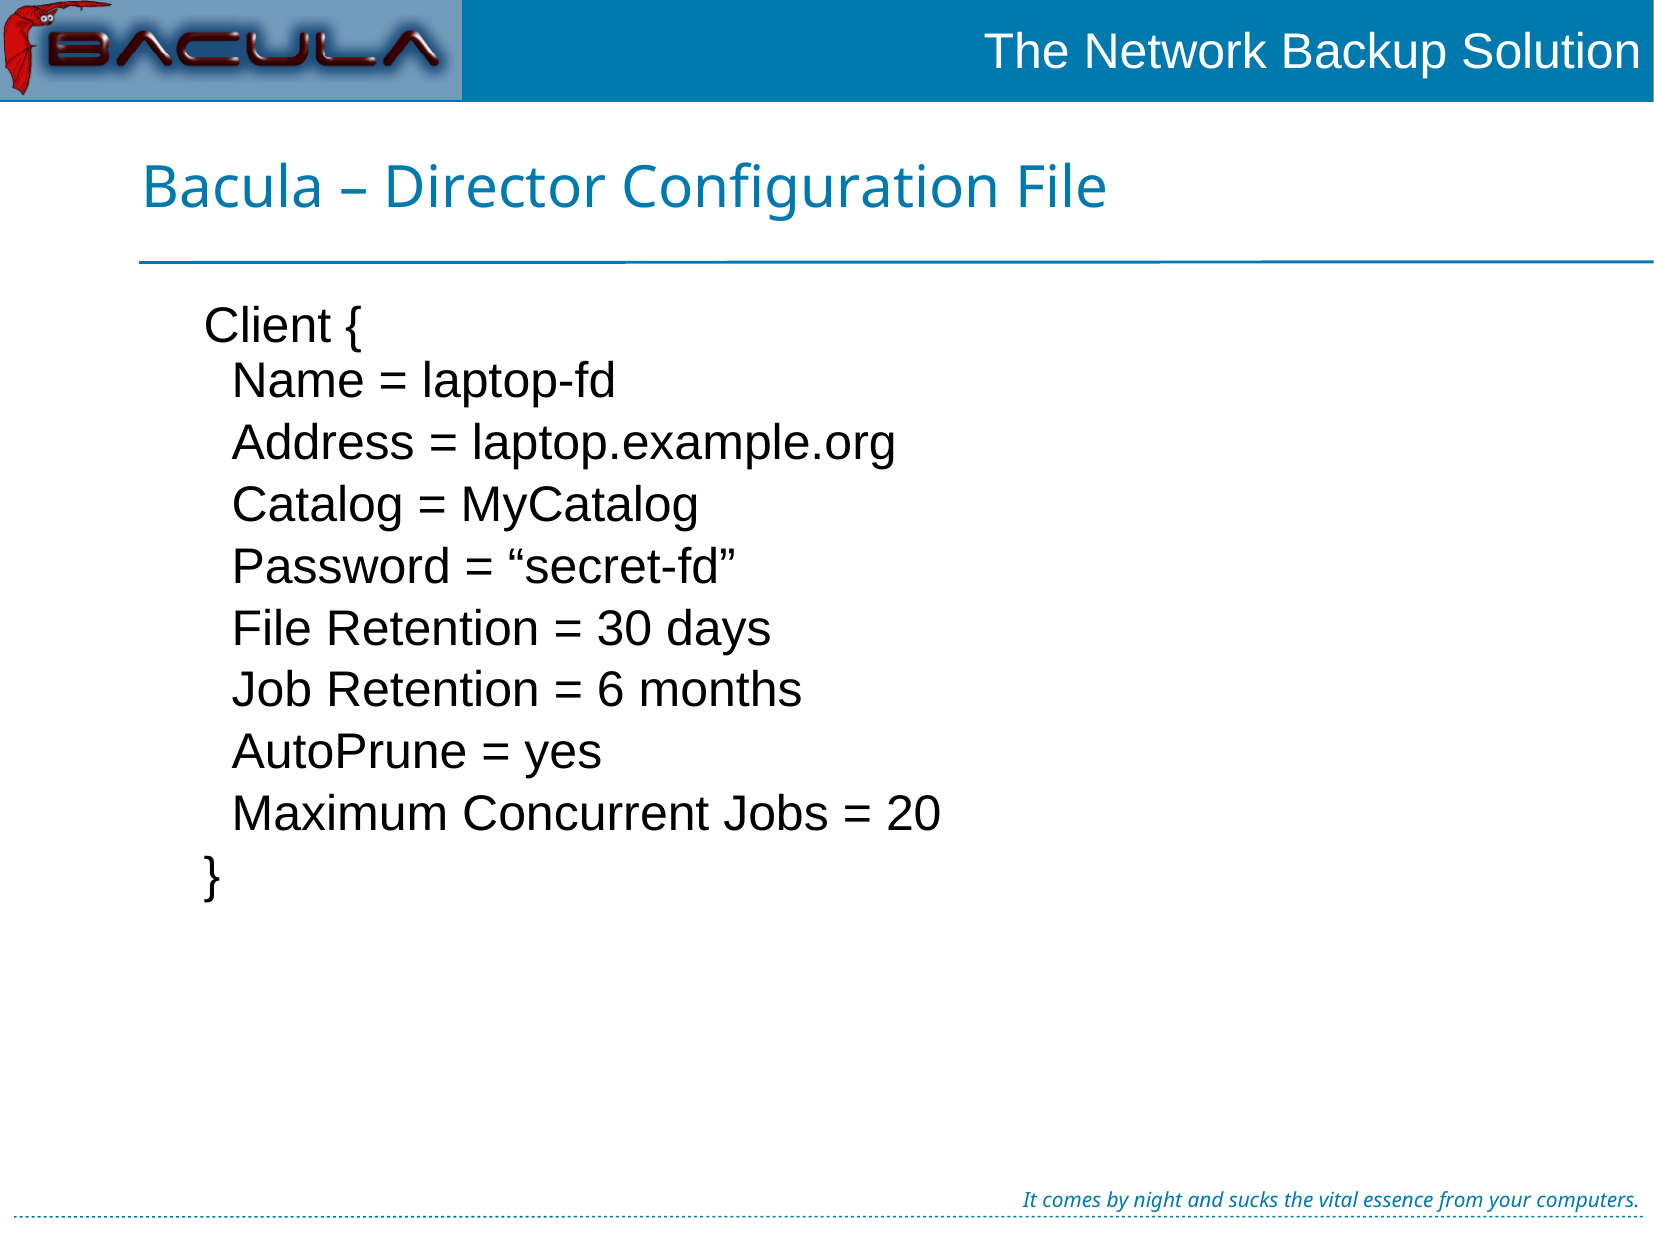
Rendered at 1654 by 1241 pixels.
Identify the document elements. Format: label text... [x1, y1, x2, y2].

title Bacula – Director Configuration File [141, 112, 1501, 226]
list Client { Name = laptop-fd Address = laptop.example.org Catalog = MyCatalog Password = “secret-fd” File Retention = 30 days Job Retention = 6 months AutoPrune = yes Maximum Concurrent Jobs = 20 } [144, 296, 1538, 1088]
picture [0, 0, 461, 99]
